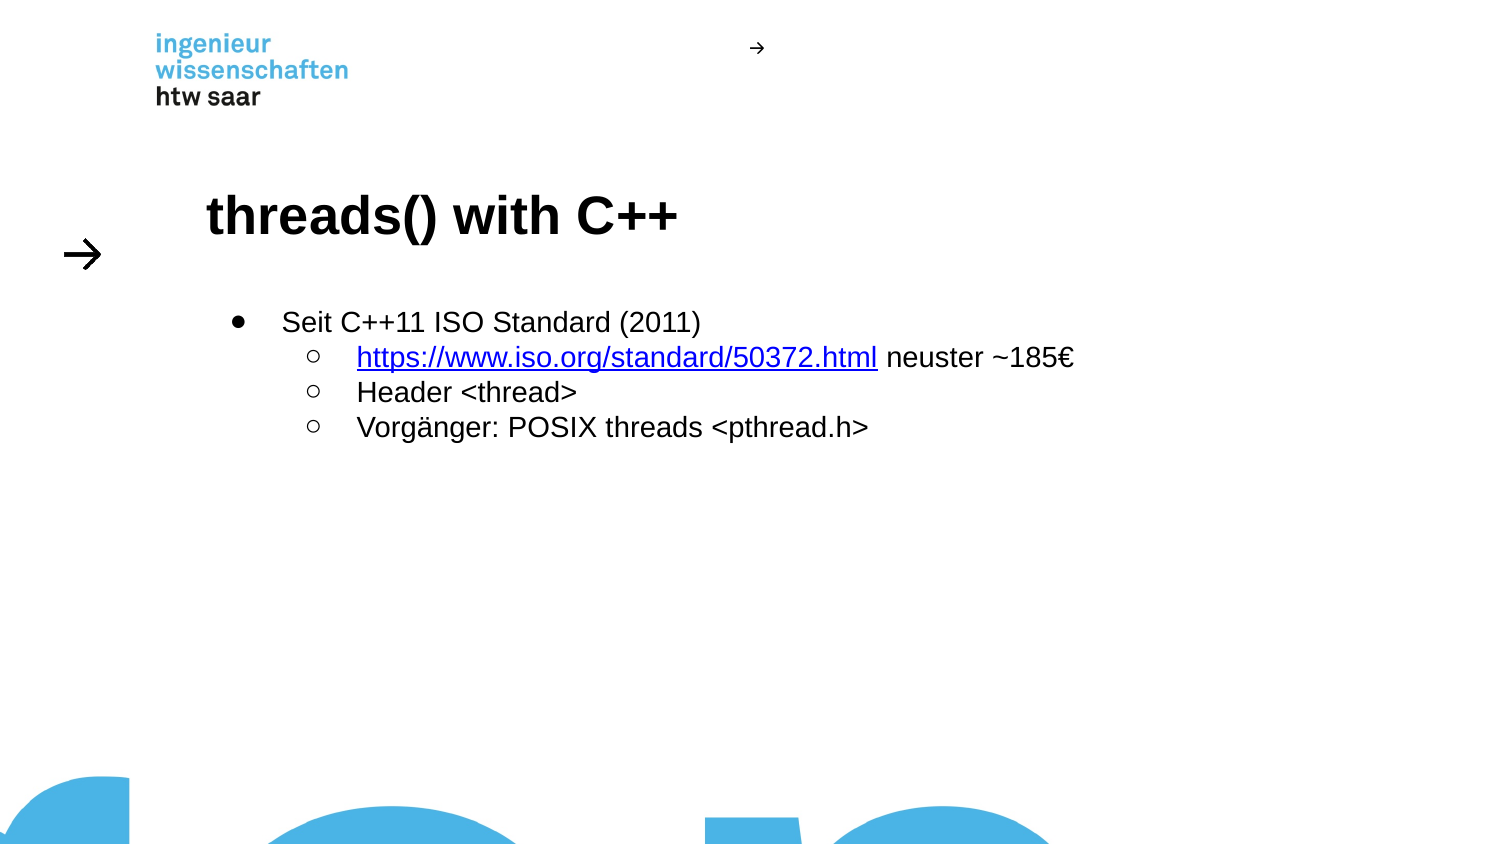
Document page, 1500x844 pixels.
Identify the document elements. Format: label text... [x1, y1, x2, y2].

title threads() with C++ [200, 174, 1271, 290]
picture [0, 0, 1125, 844]
list Seit C++11 ISO Standard (2011) https://www.iso.org/standard/50372.html neuster ~185€ Header <thread> Vorgänger: POSIX threads <pthread.h> [200, 297, 1271, 741]
